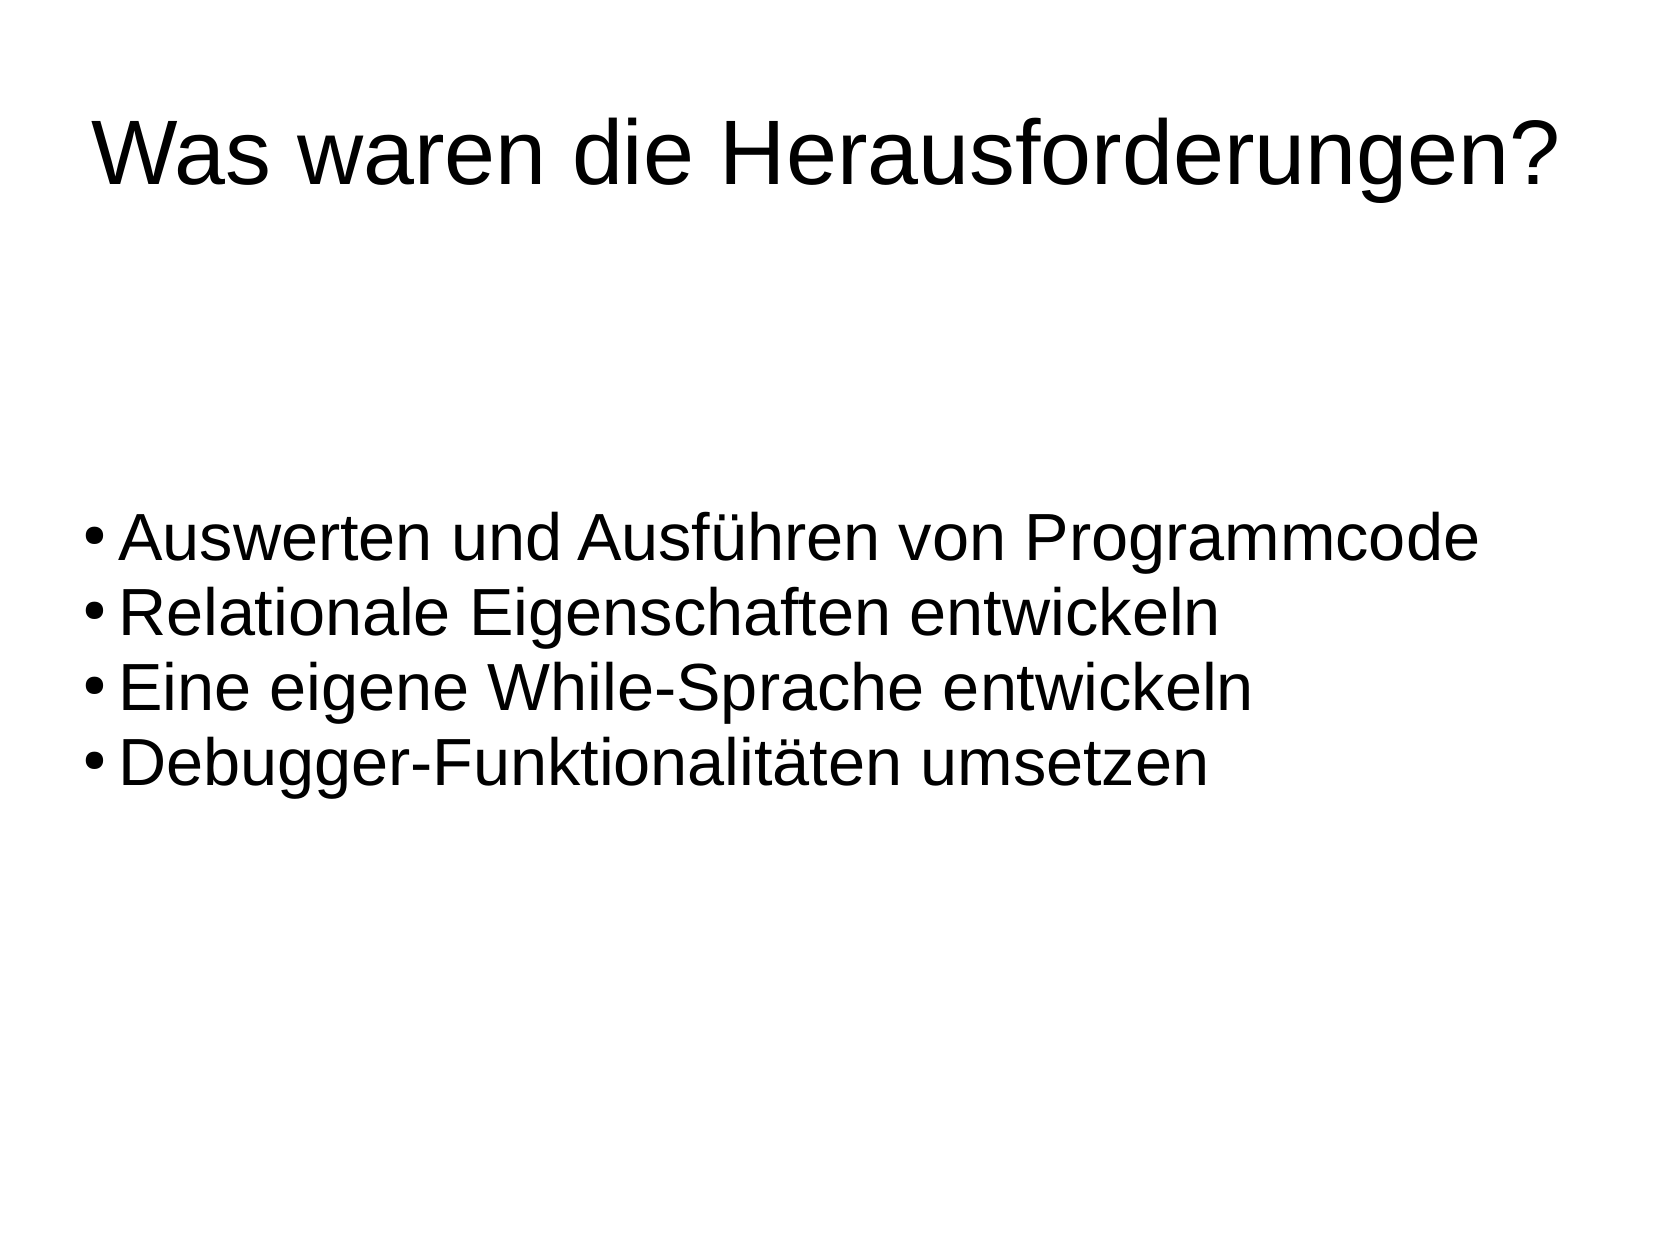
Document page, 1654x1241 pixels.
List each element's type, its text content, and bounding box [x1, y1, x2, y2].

subtitle Auswerten und Ausführen von Programmcode Relationale Eigenschaften entwickeln Eine eigene While-Sprache entwickeln Debugger-Funktionalitäten umsetzen [82, 290, 1571, 1010]
title Was waren die Herausforderungen? [82, 49, 1571, 257]
